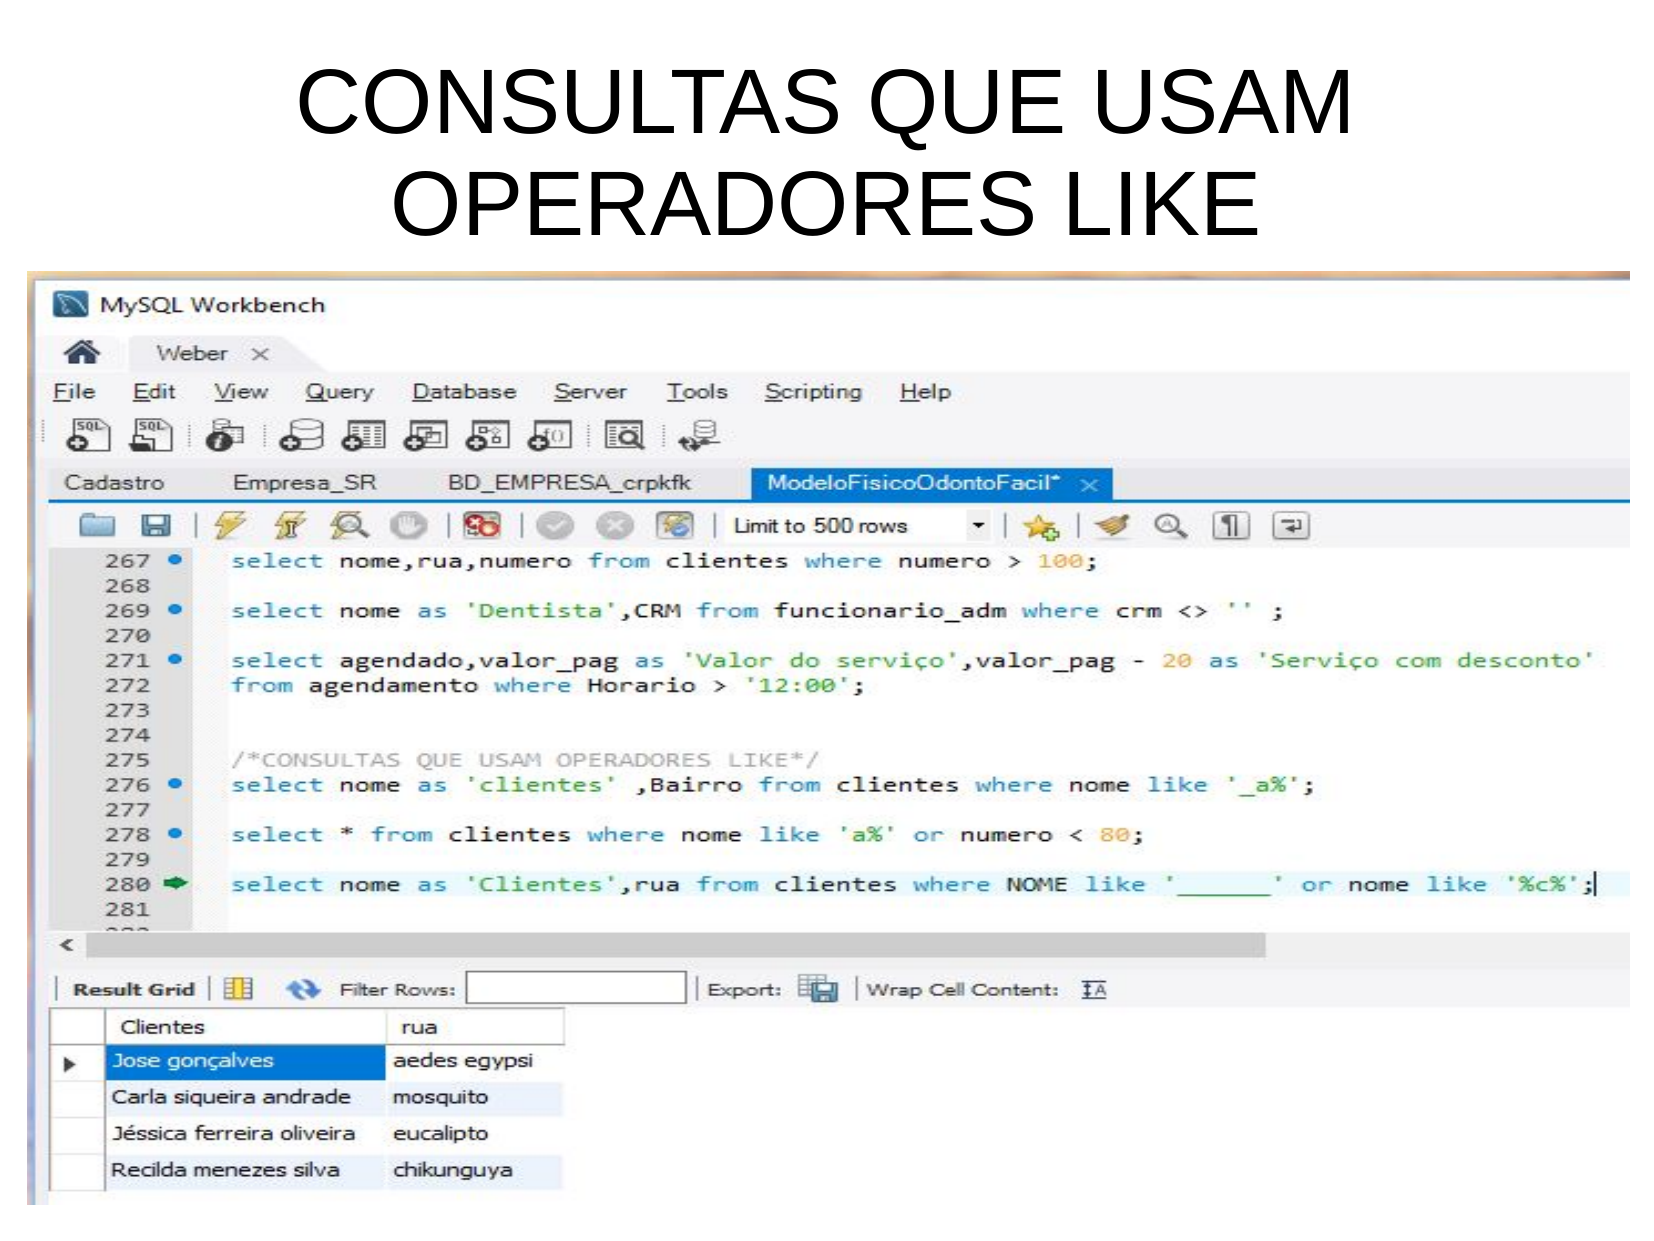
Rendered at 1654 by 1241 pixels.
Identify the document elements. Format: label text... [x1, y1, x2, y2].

picture [27, 271, 1630, 1205]
title CONSULTAS QUE USAM OPERADORES LIKE [82, 49, 1571, 257]
